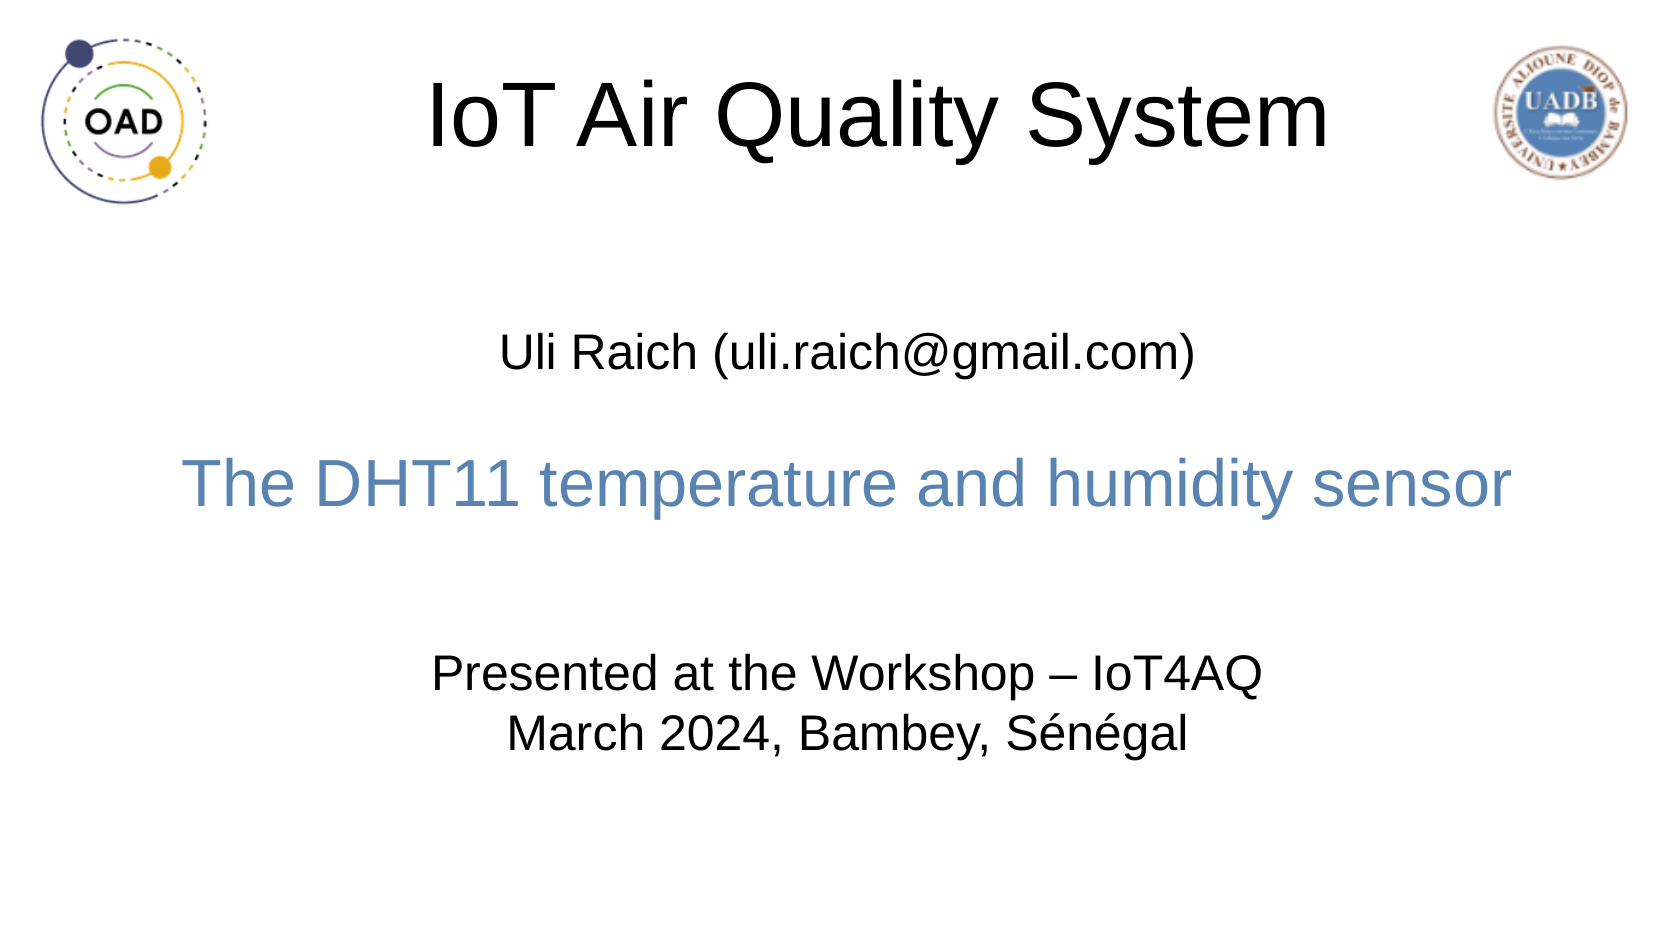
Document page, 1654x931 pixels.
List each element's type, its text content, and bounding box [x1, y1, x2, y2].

title IoT Air Quality System [295, 32, 1463, 188]
picture [1482, 37, 1641, 188]
subtitle Uli Raich (uli.raich@gmail.com) The DHT11 temperature and humidity sensor Presented at the Workshop – IoT4AQ March 2024, Bambey, Sénégal [82, 217, 1613, 863]
picture [0, 24, 242, 225]
